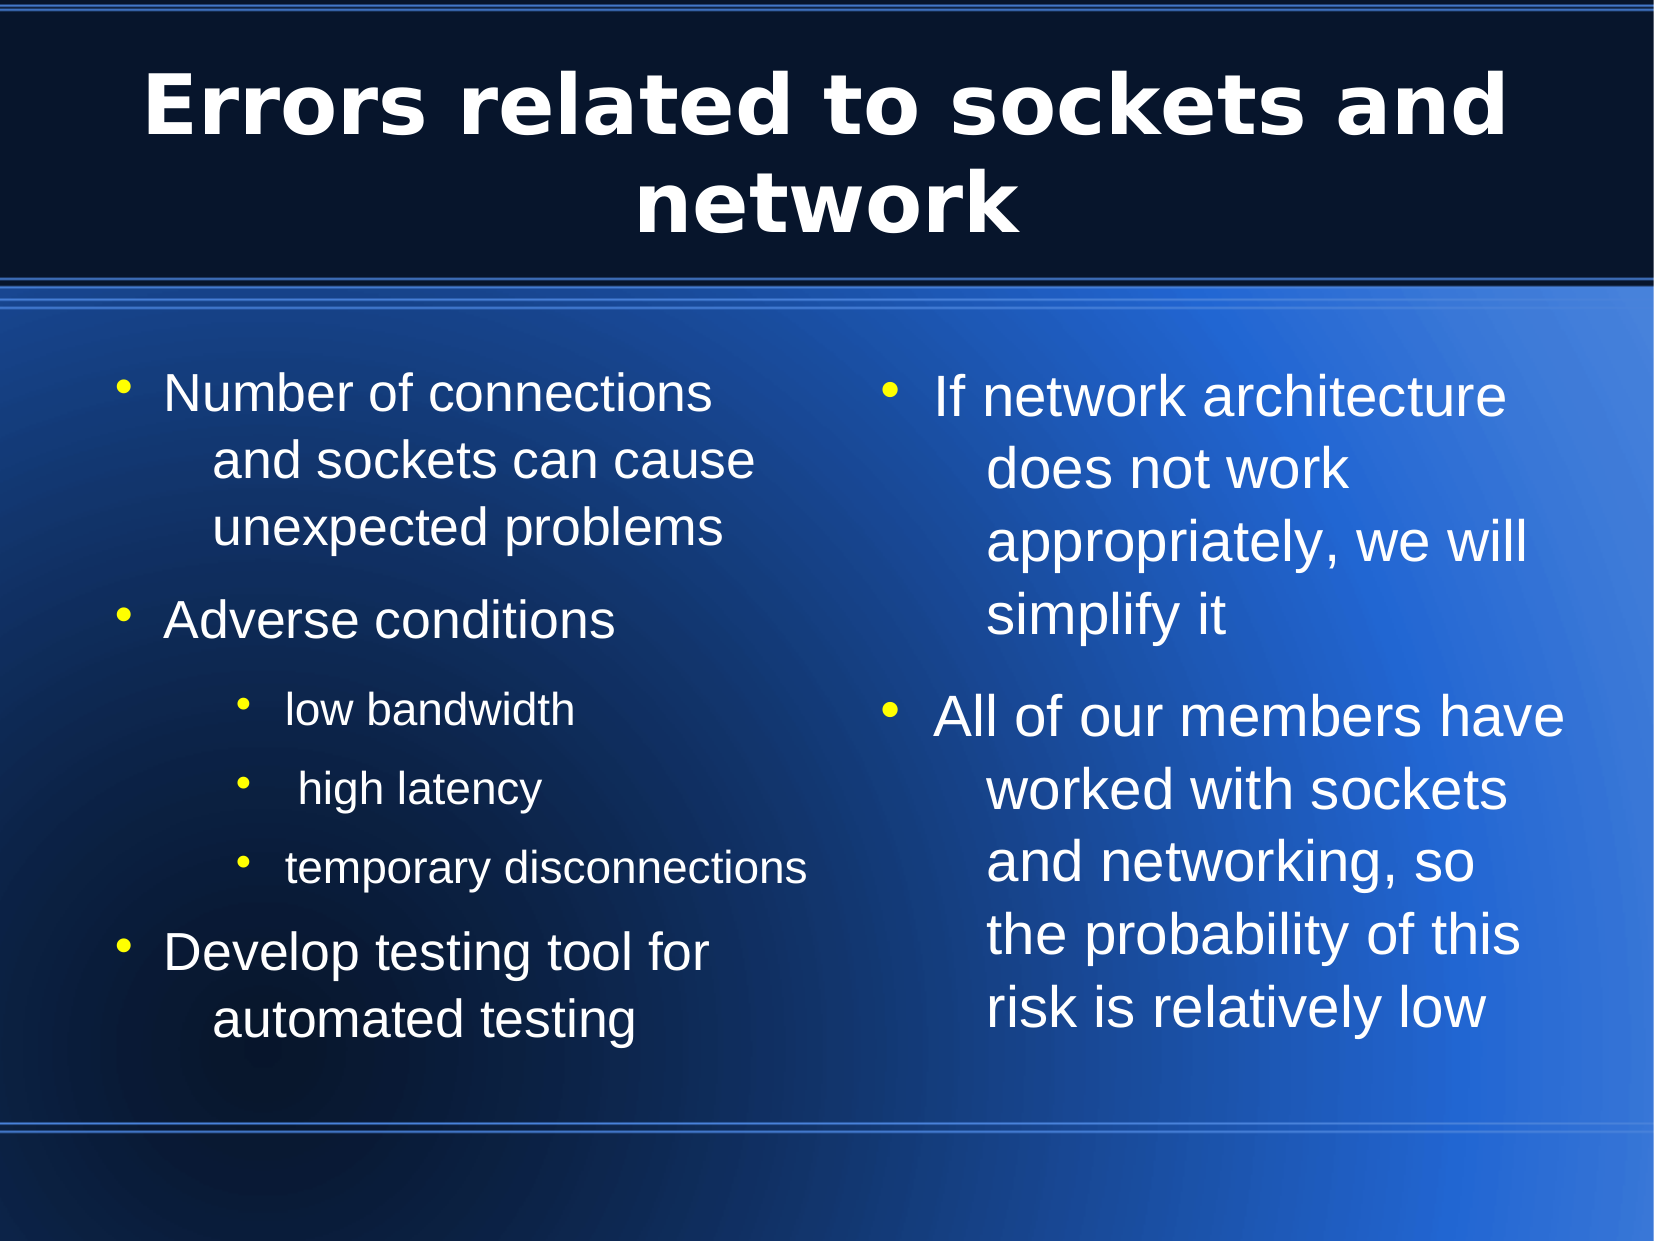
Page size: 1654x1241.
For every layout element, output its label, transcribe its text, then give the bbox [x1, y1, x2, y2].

list If network architecture does not work appropriately, we will simplify it All of our members have worked with sockets and networking, so the probability of this risk is relatively low [845, 355, 1572, 1135]
title Errors related to sockets and network [82, 49, 1571, 257]
list Number of connections and sockets can cause unexpected problems Adverse conditions low bandwidth high latency temporary disconnections Develop testing tool for automated testing [82, 355, 809, 1075]
